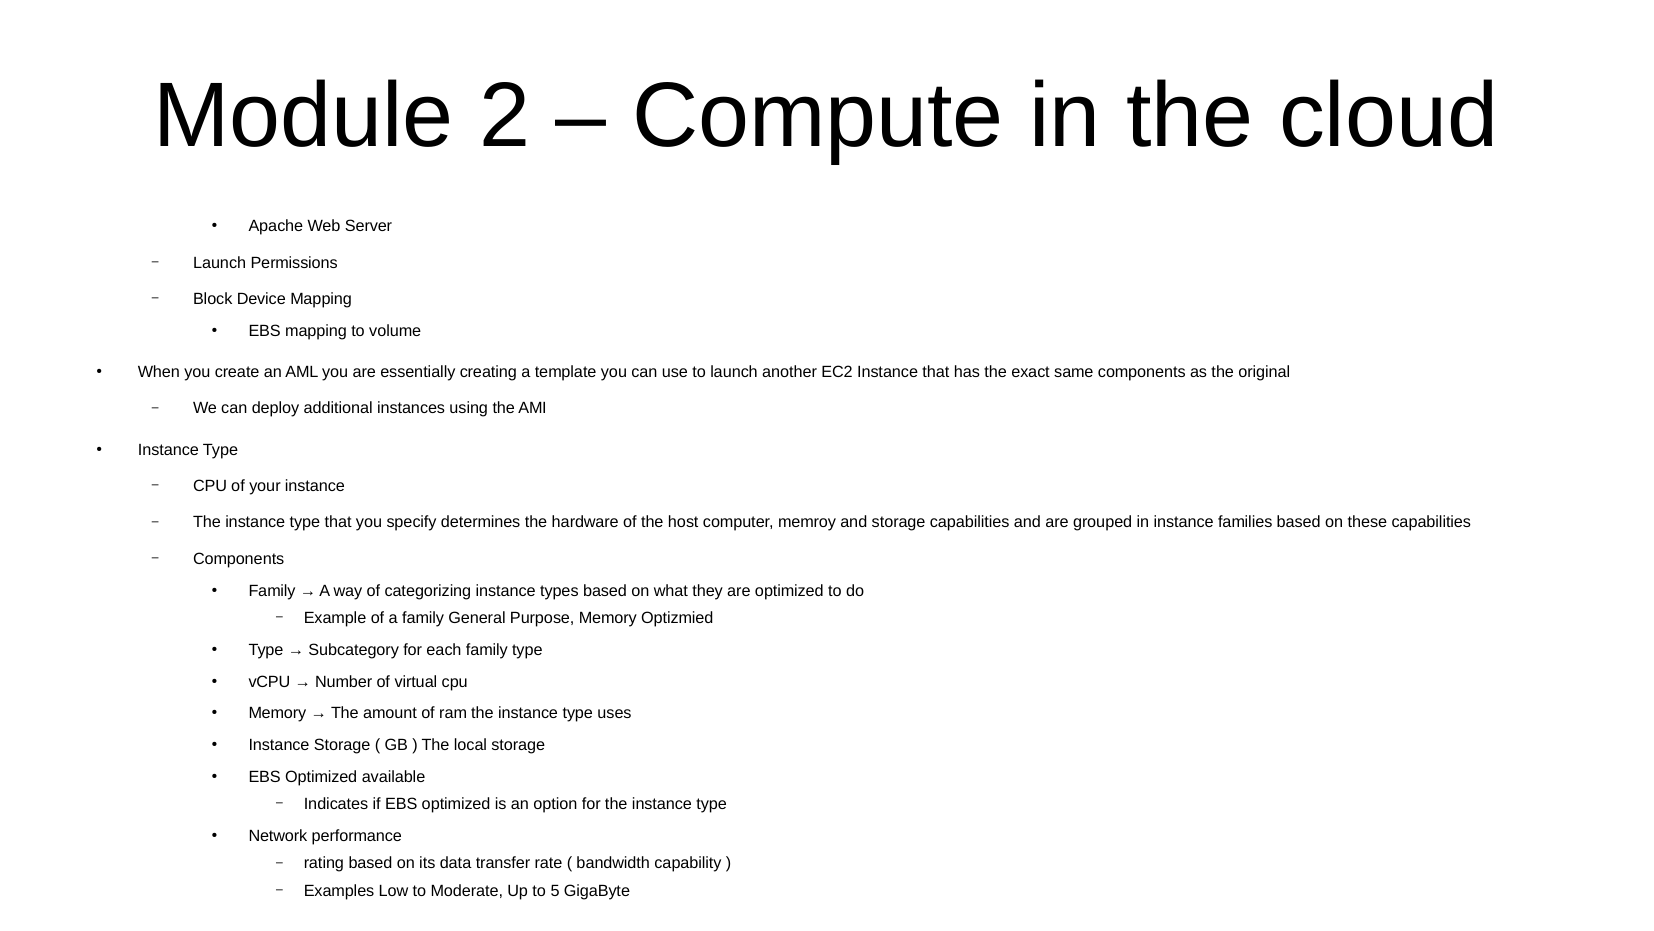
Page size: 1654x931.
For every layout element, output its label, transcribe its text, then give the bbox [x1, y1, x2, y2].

list Apache Web Server Launch Permissions Block Device Mapping EBS mapping to volume When you create an AML you are essentially creating a template you can use to launch another EC2 Instance that has the exact same components as the original We can deploy additional instances using the AMI Instance Type CPU of your instance The instance type that you specify determines the hardware of the host computer, memroy and storage capabilities and are grouped in instance families based on these capabilities Components Family → A way of categorizing instance types based on what they are optimized to do Example of a family General Purpose, Memory Optizmied Type → Subcategory for each family type vCPU → Number of virtual cpu Memory → The amount of ram the instance type uses Instance Storage ( GB ) The local storage EBS Optimized available Indicates if EBS optimized is an option for the instance type Network performance rating based on its data transfer rate ( bandwidth capability ) Examples Low to Moderate, Up to 5 GigaByte [82, 217, 1636, 900]
title Module 2 – Compute in the cloud [82, 12, 1571, 217]
